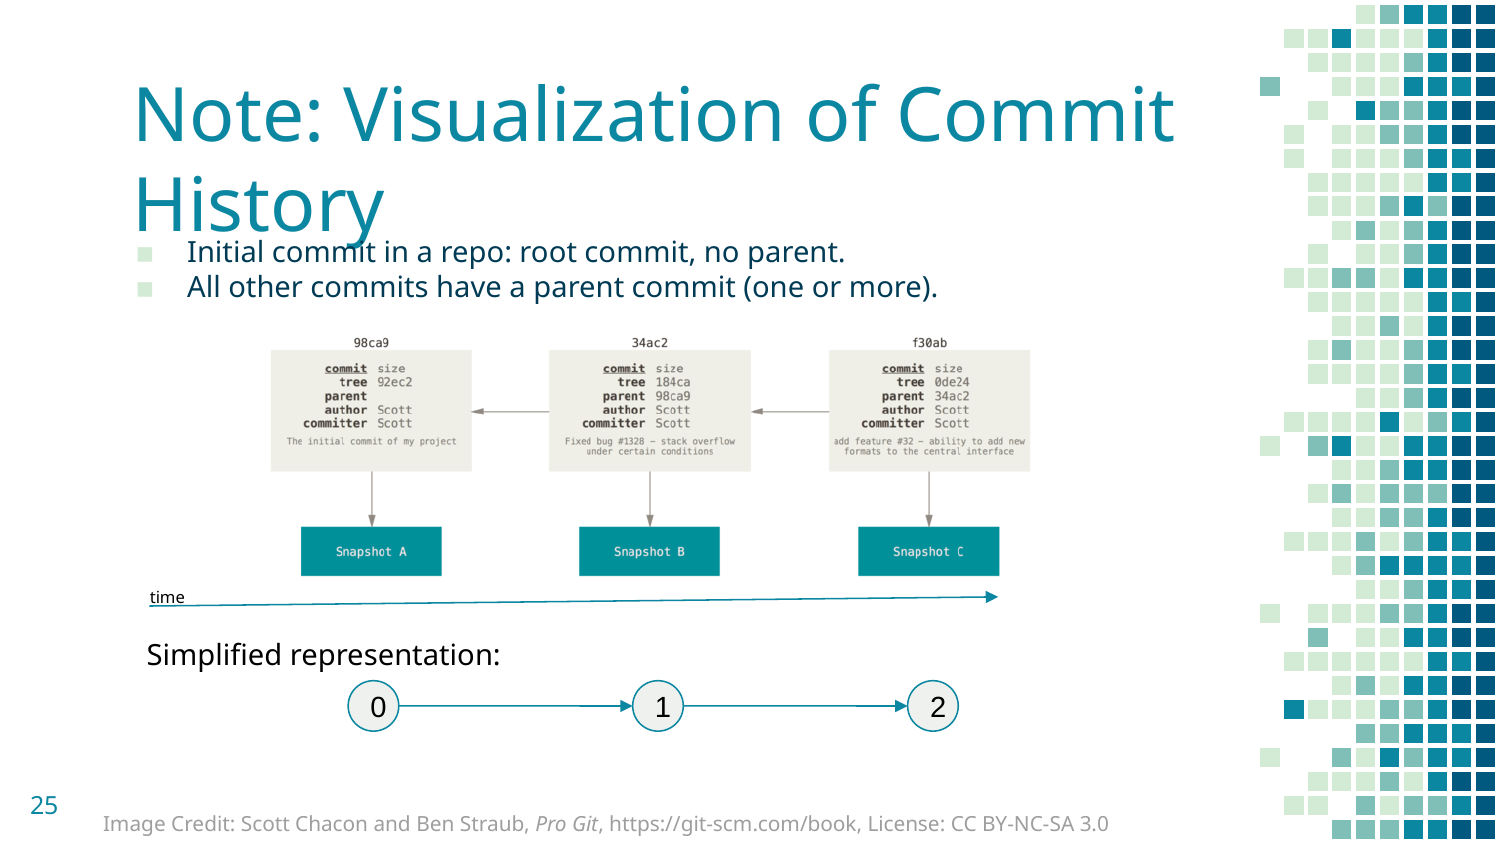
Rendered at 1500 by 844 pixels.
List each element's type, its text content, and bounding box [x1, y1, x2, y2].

text_box Simplified representation: [131, 621, 566, 687]
list Initial commit in a repo: root commit, no parent. All other commits have a parent commit (one or more). [97, 218, 1207, 367]
text_box 1 [632, 680, 684, 732]
slide_number <number> [15, 774, 105, 839]
text_box Image Credit: Scott Chacon and Ben Straub, Pro Git, https://git-scm.com/book, License: CC BY-NC-SA 3.0 [88, 795, 1171, 844]
title Note: Visualization of Commit History [117, 121, 1227, 262]
text_box 0 [348, 687, 399, 732]
text_box time [134, 571, 614, 622]
text_box 2 [907, 680, 959, 732]
picture [260, 367, 1041, 587]
